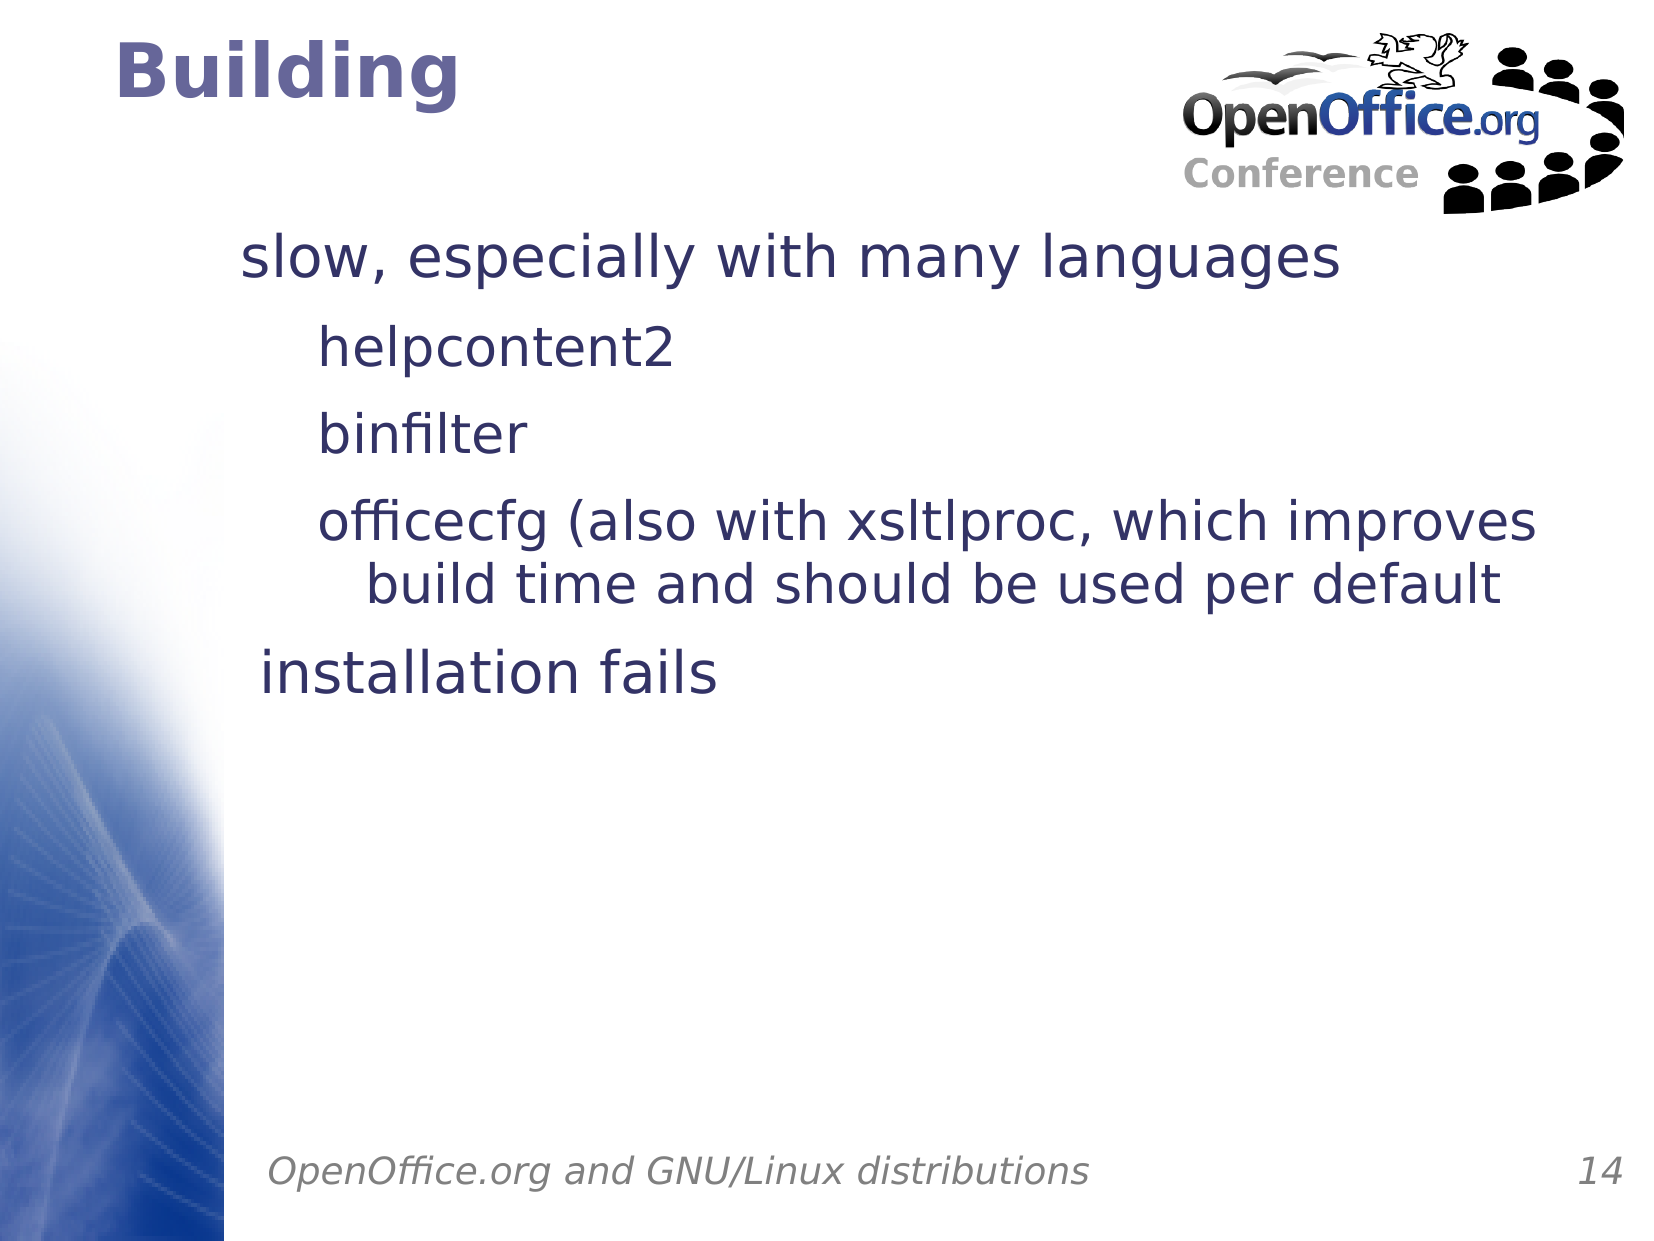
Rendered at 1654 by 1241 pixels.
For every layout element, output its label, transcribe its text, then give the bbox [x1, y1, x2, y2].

picture [0, 0, 224, 1241]
title Building [24, 22, 987, 121]
list slow, especially with many languages helpcontent2 binfilter officecfg (also with xsltlproc, which improves build time and should be used per default installation fails [223, 223, 1619, 1118]
picture [1183, 33, 1624, 214]
